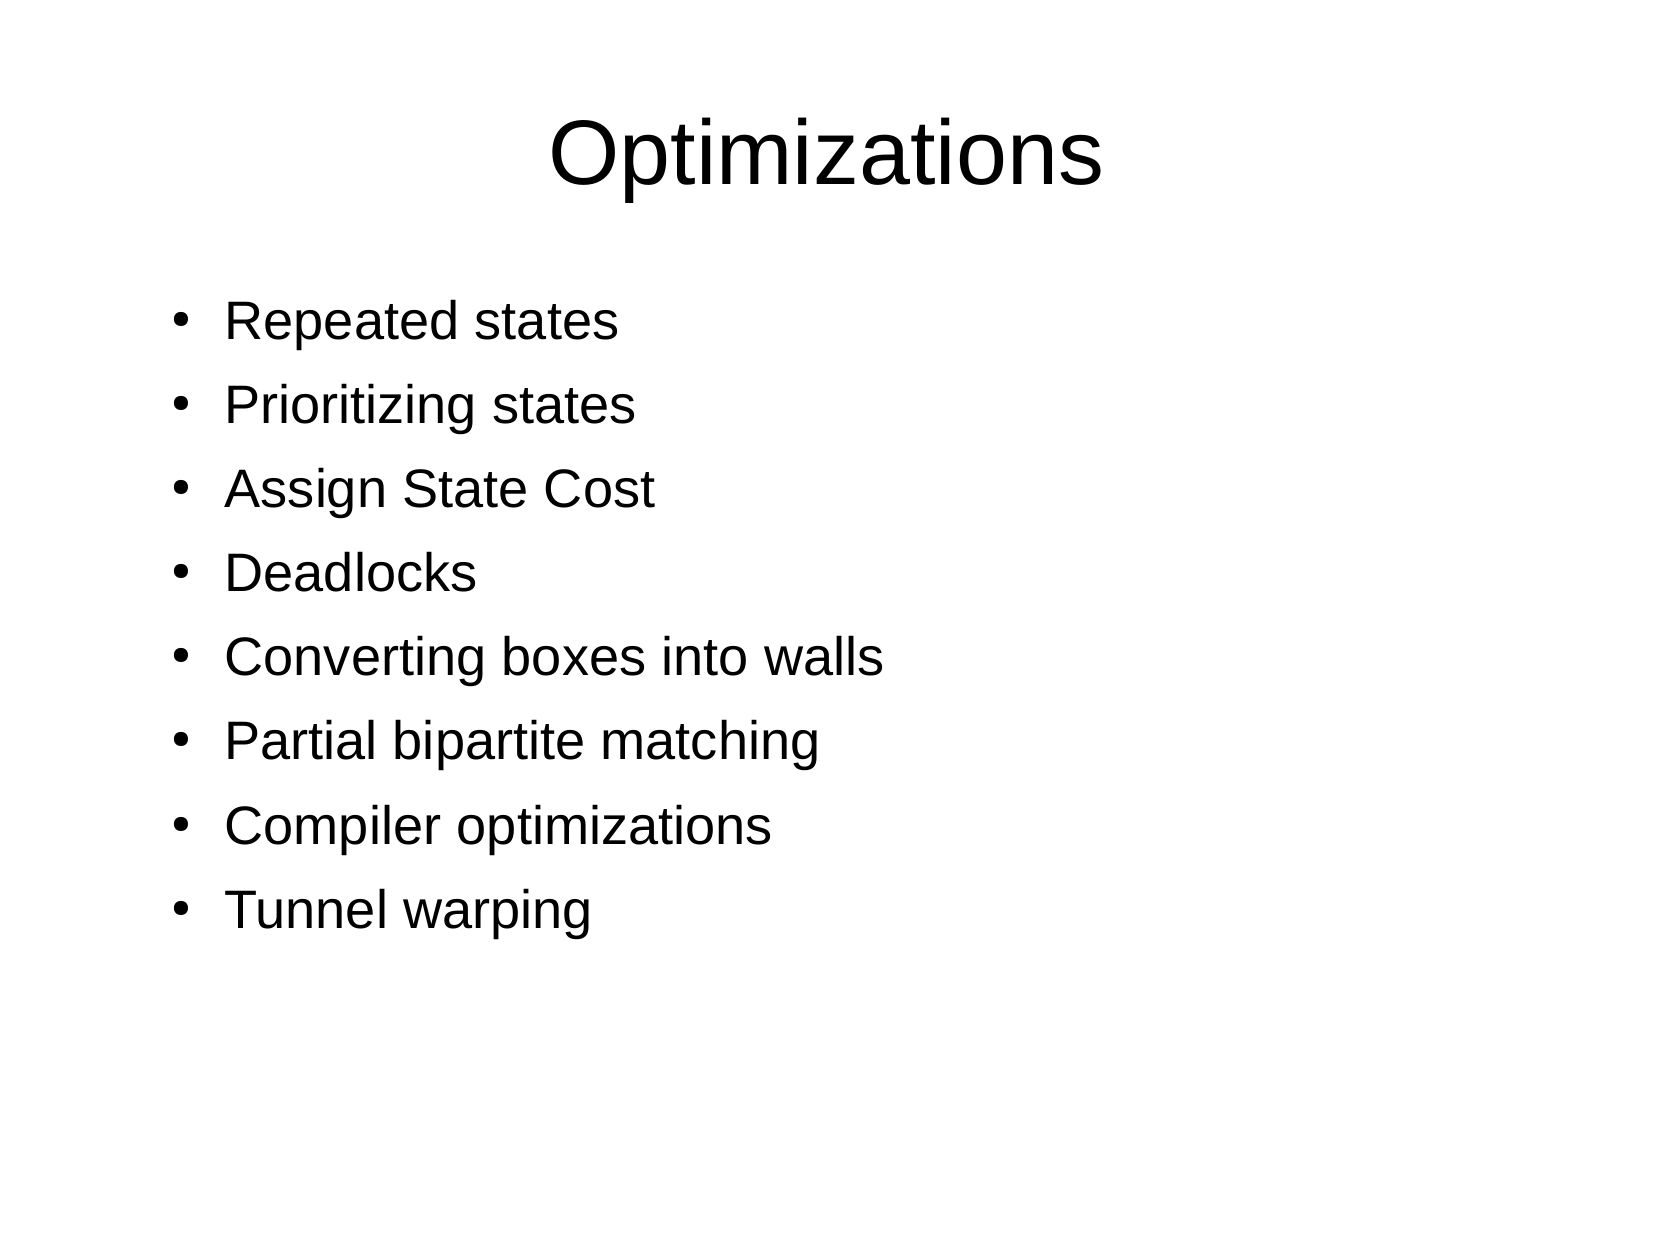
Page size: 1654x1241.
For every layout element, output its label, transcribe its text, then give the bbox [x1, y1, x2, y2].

list Repeated states Prioritizing states Assign State Cost Deadlocks Converting boxes into walls Partial bipartite matching Compiler optimizations Tunnel warping [82, 290, 1571, 1094]
title Optimizations [82, 49, 1571, 257]
